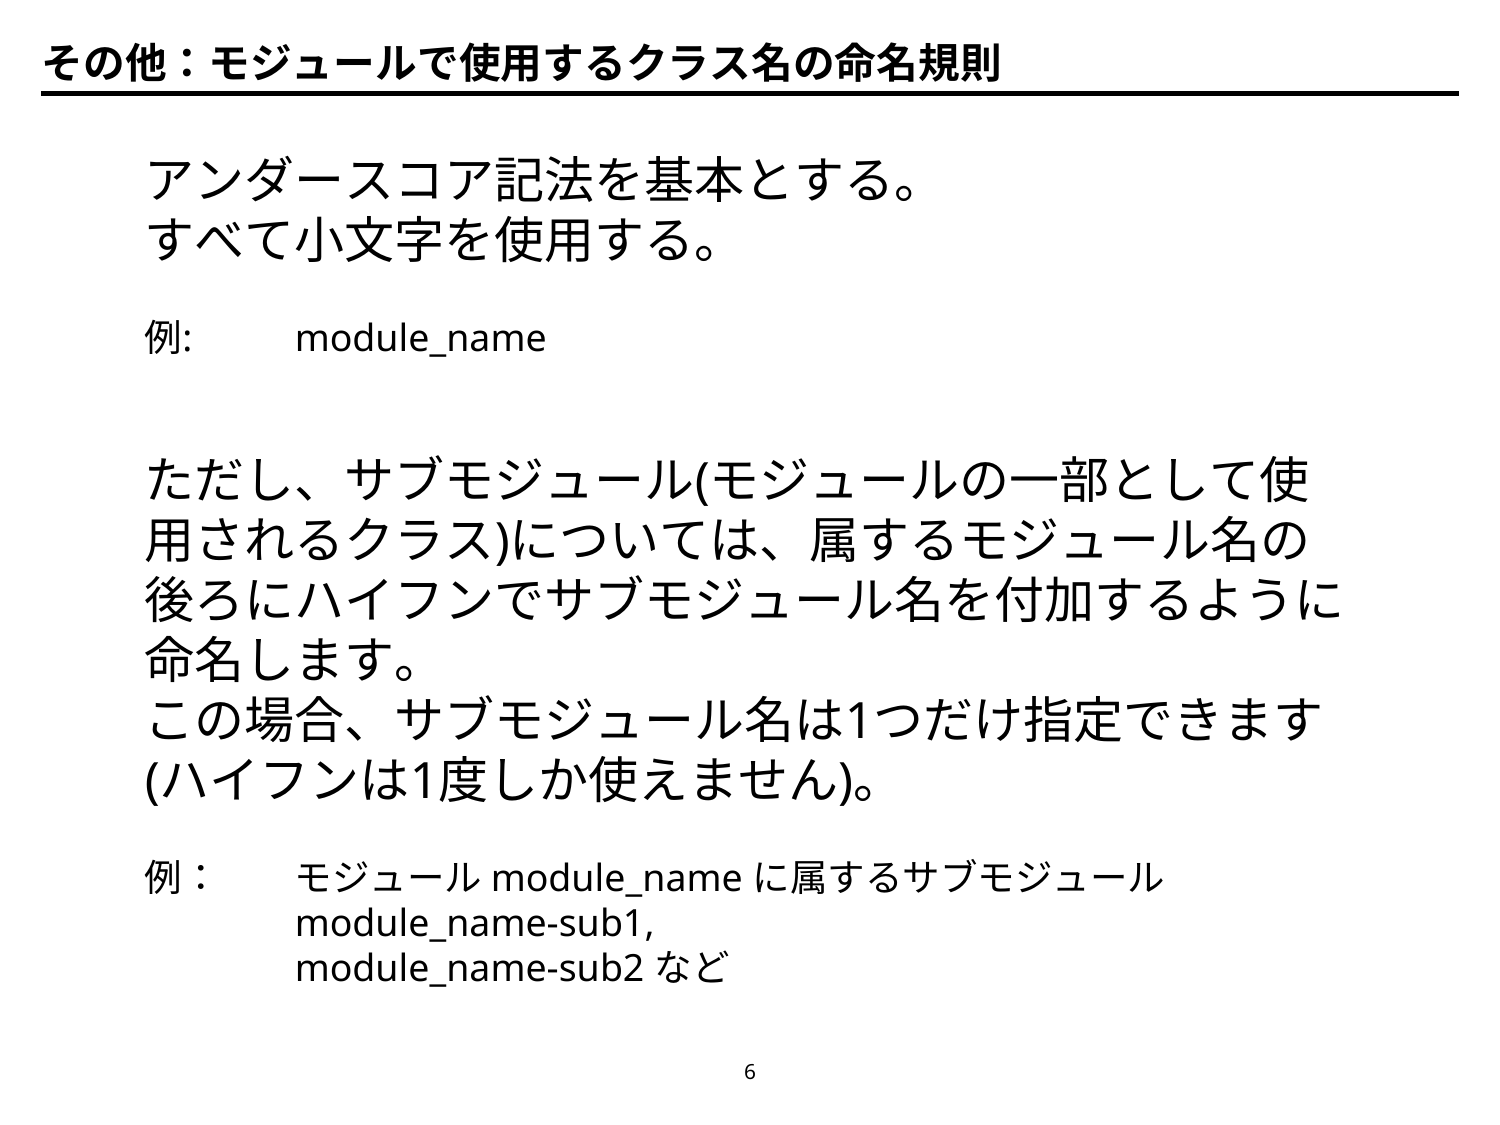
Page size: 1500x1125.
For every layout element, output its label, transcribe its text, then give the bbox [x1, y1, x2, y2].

title その他：モジュールで使用するクラス名の命名規則 [41, 27, 1459, 94]
text_box アンダースコア記法を基本とする。 すべて小文字を使用する。 例: module_name ただし、サブモジュール(モジュールの一部として使用されるクラス)については、属するモジュール名の後ろにハイフンでサブモジュール名を付加するように命名します。 この場合、サブモジュール名は1つだけ指定できます(ハイフンは1度しか使えません)。 例： モジュール module_name に属するサブモジュール module_name-sub1, module_name-sub2 など [129, 141, 1371, 997]
